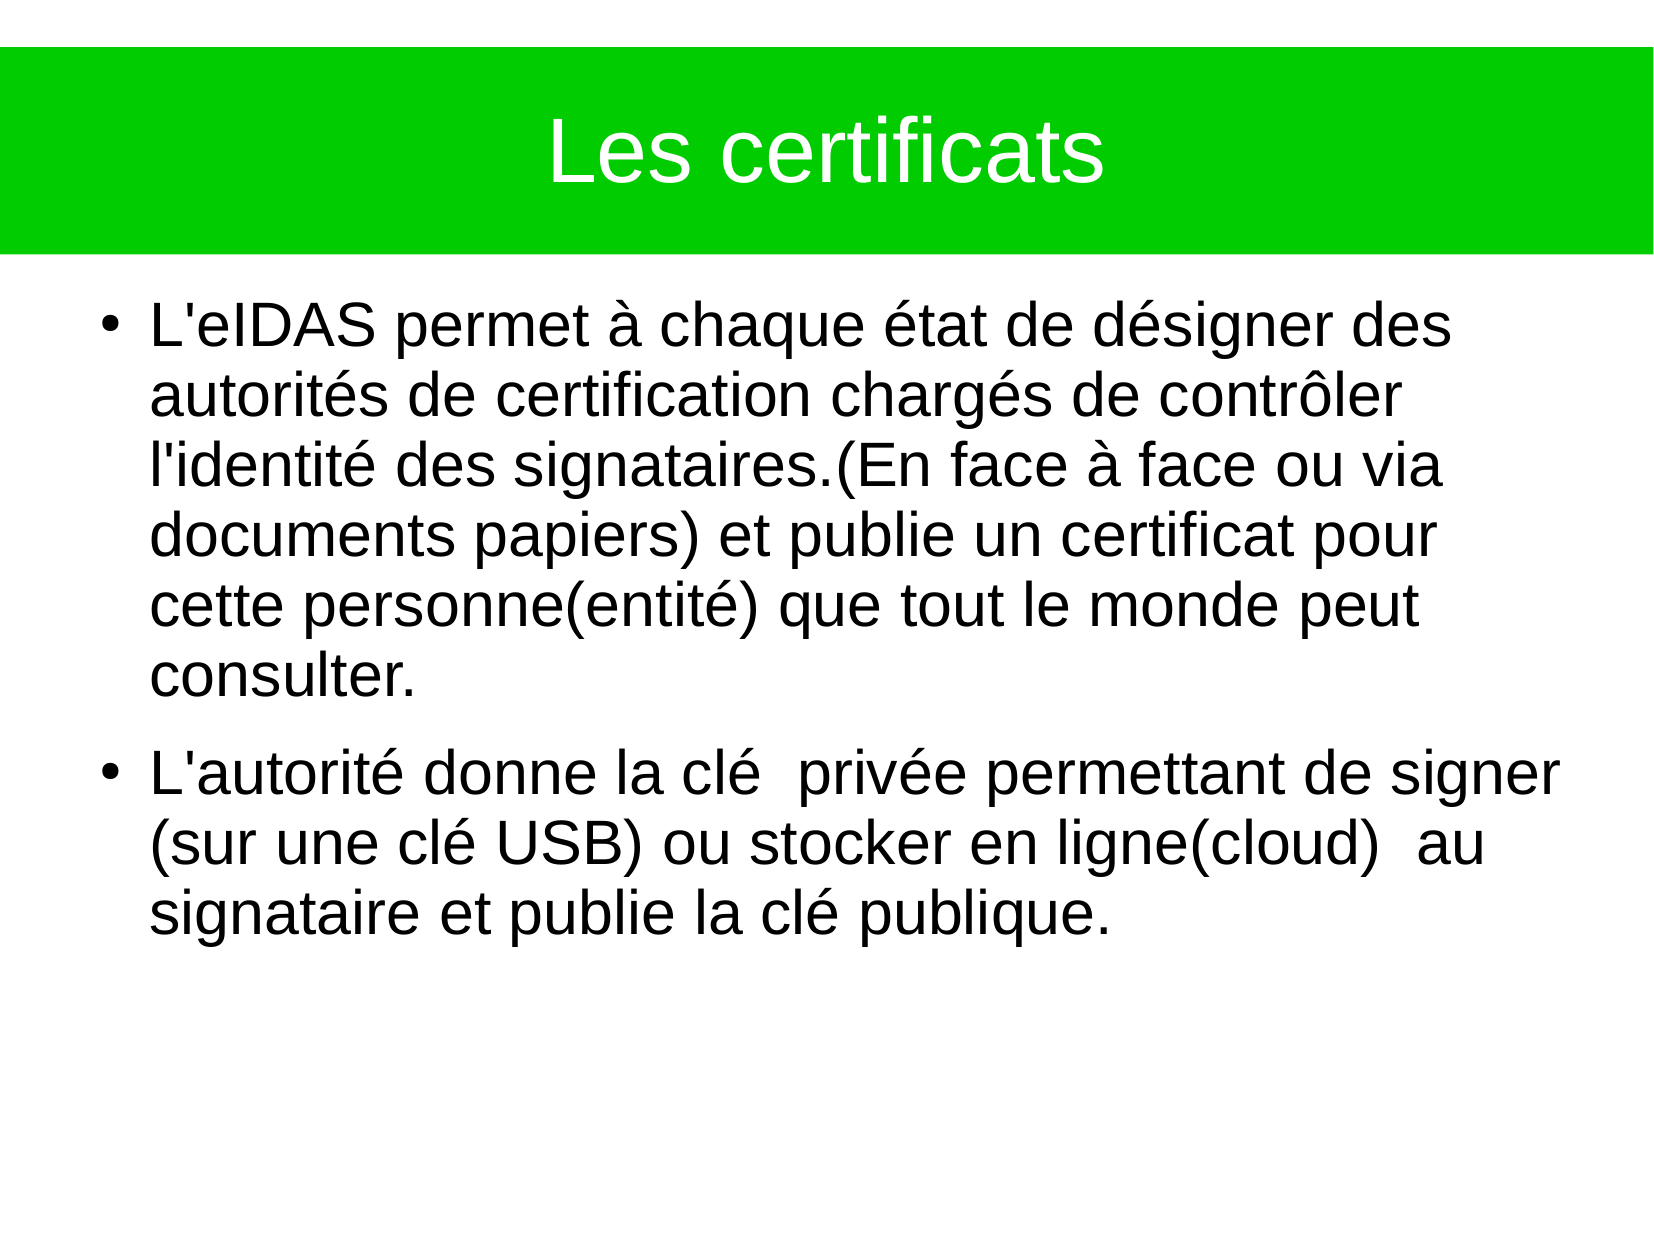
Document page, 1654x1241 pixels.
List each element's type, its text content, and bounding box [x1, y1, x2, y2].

title Les certificats [0, 47, 1654, 255]
list L'eIDAS permet à chaque état de désigner des autorités de certification chargés de contrôler l'identité des signataires.(En face à face ou via documents papiers) et publie un certificat pour cette personne(entité) que tout le monde peut consulter. L'autorité donne la clé privée permettant de signer (sur une clé USB) ou stocker en ligne(cloud) au signataire et publie la clé publique. [82, 290, 1571, 1010]
